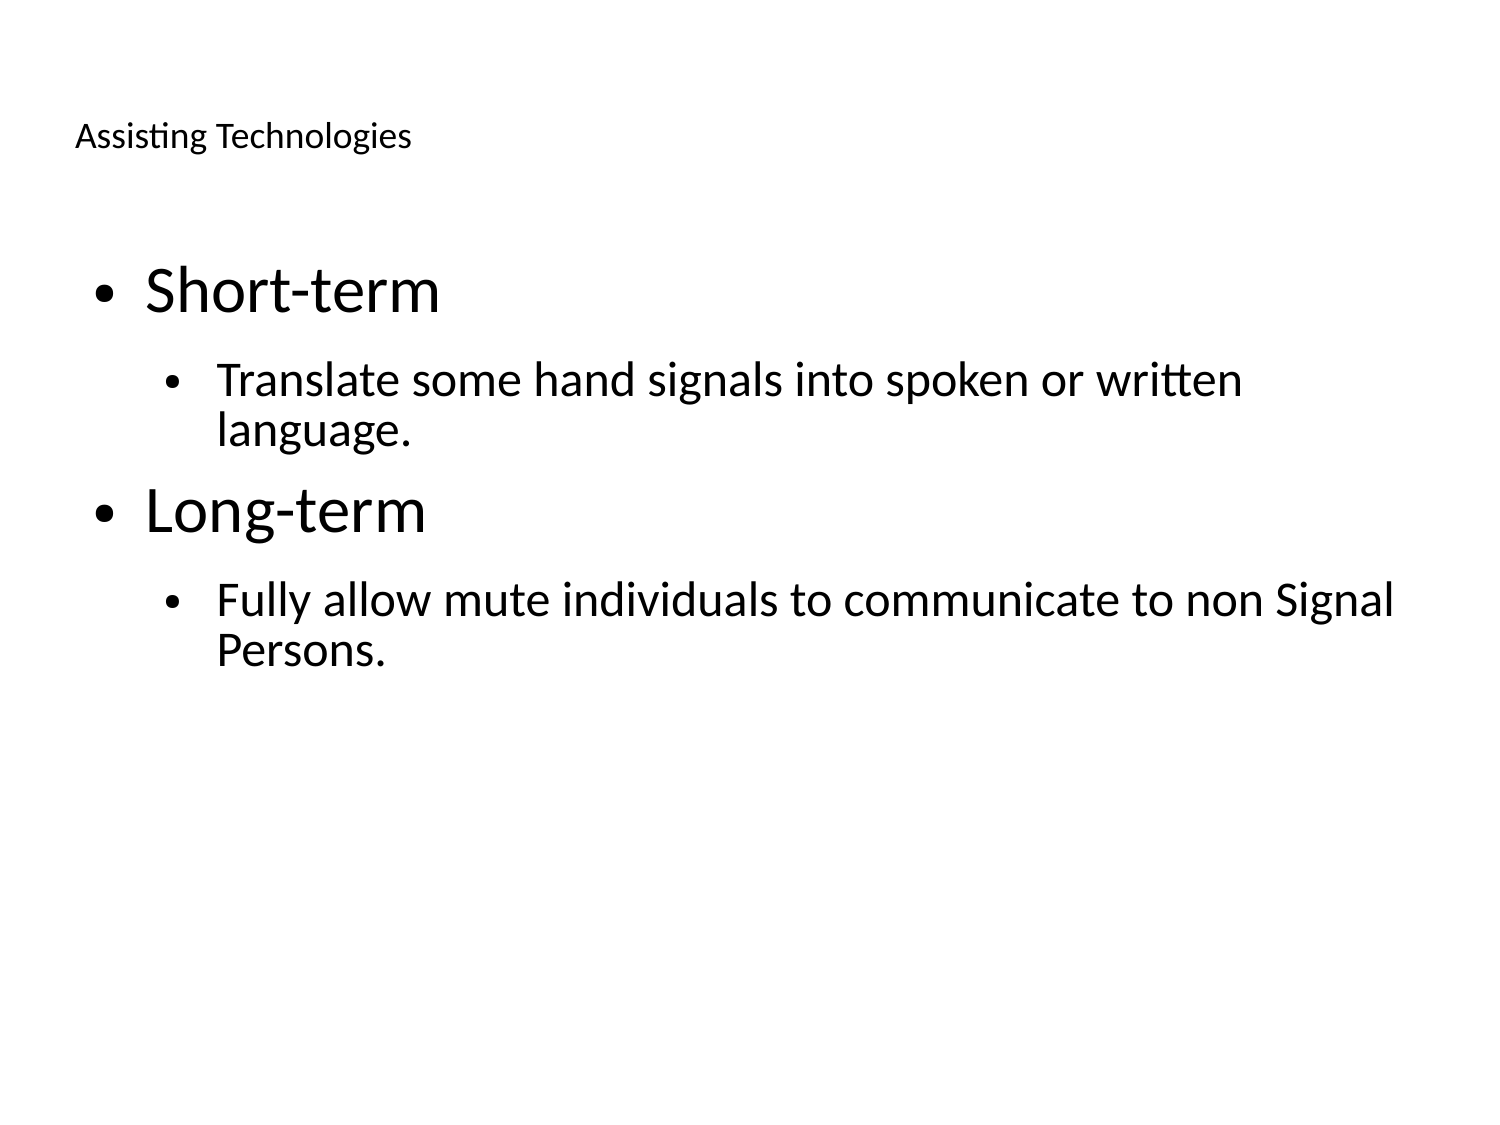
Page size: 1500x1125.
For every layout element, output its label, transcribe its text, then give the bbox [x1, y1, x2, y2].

title Assisting Technologies [75, 52, 1425, 226]
list Short-term Translate some hand signals into spoken or written language. Long-term Fully allow mute individuals to communicate to non Signal Persons. [75, 262, 1425, 1005]
